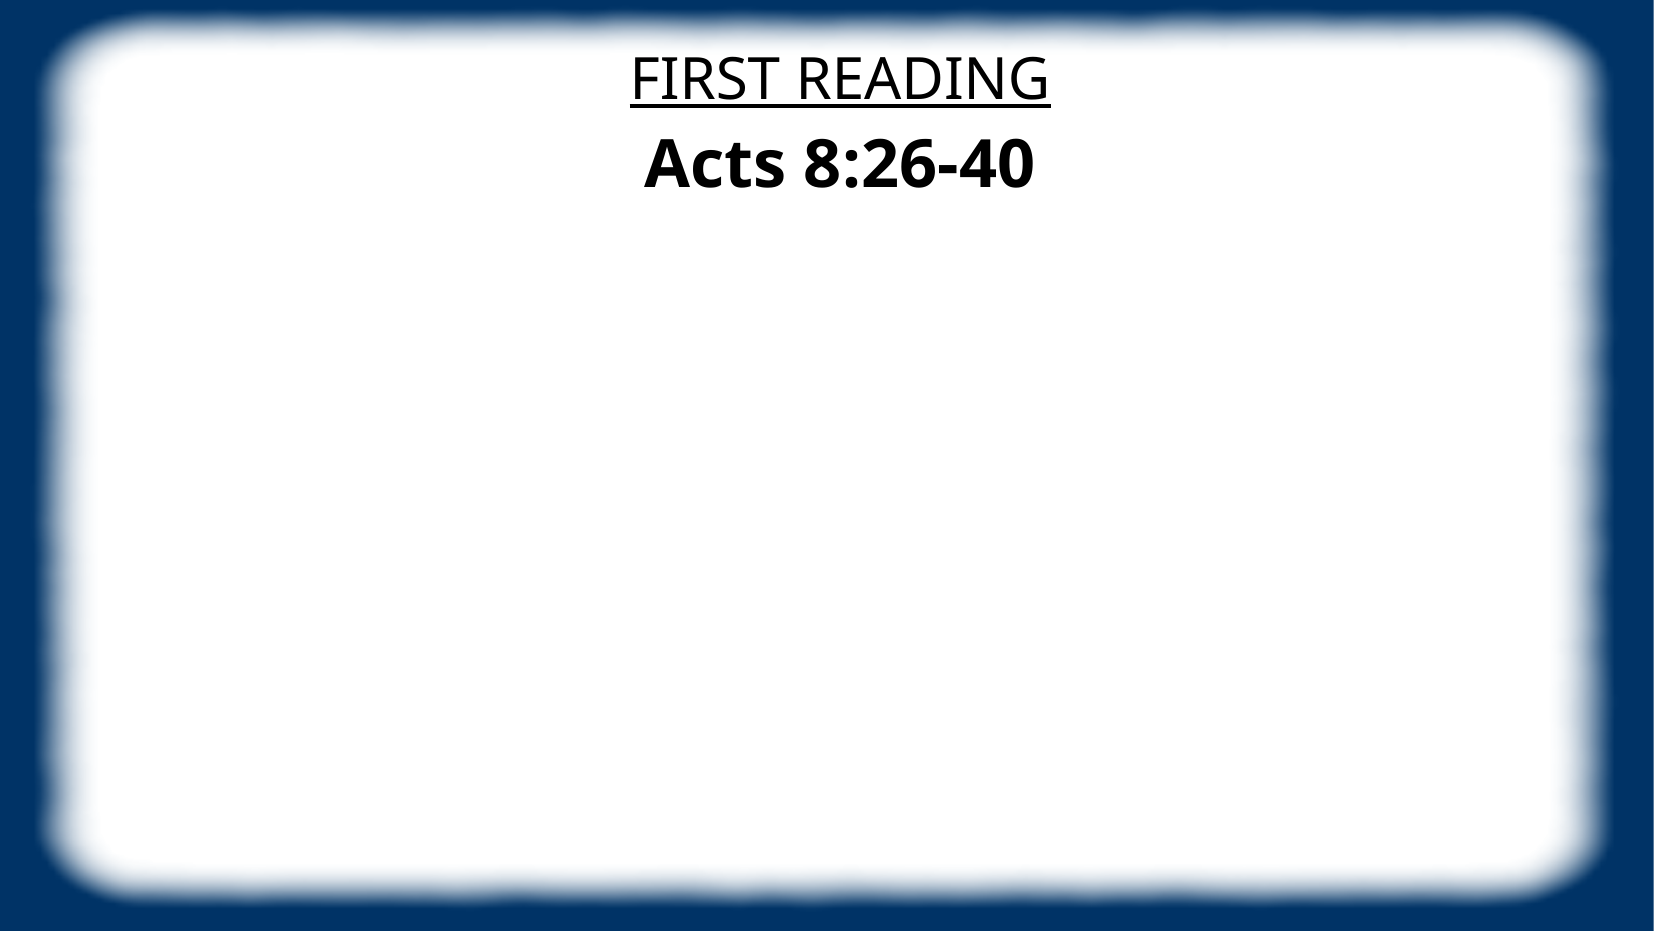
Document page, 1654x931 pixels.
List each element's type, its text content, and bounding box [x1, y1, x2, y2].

picture [0, 0, 1654, 931]
text_box FIRST READING Acts 8:26-40 [90, 30, 1591, 211]
